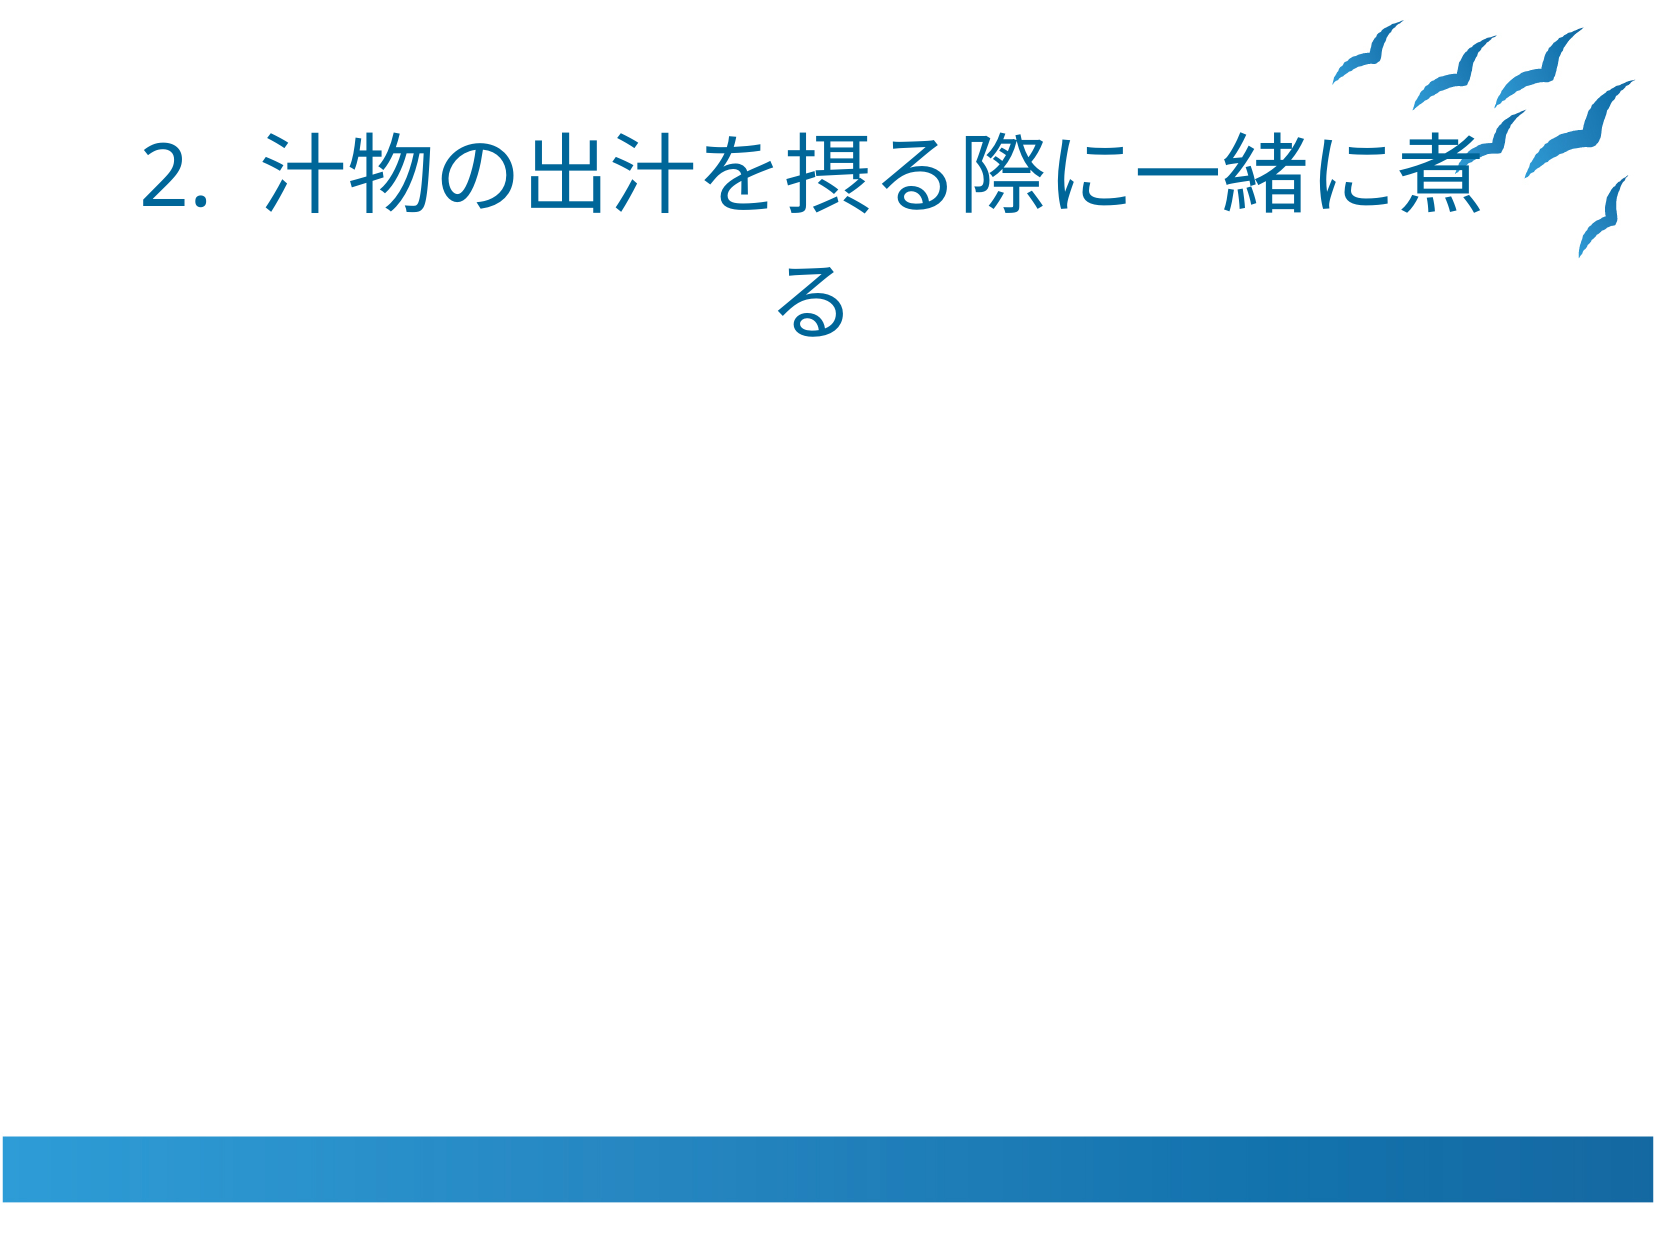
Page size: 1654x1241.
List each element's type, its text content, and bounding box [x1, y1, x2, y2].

title 2. 汁物の出汁を摂る際に一緒に煮る [118, 144, 1506, 320]
picture [0, 0, 1654, 1241]
